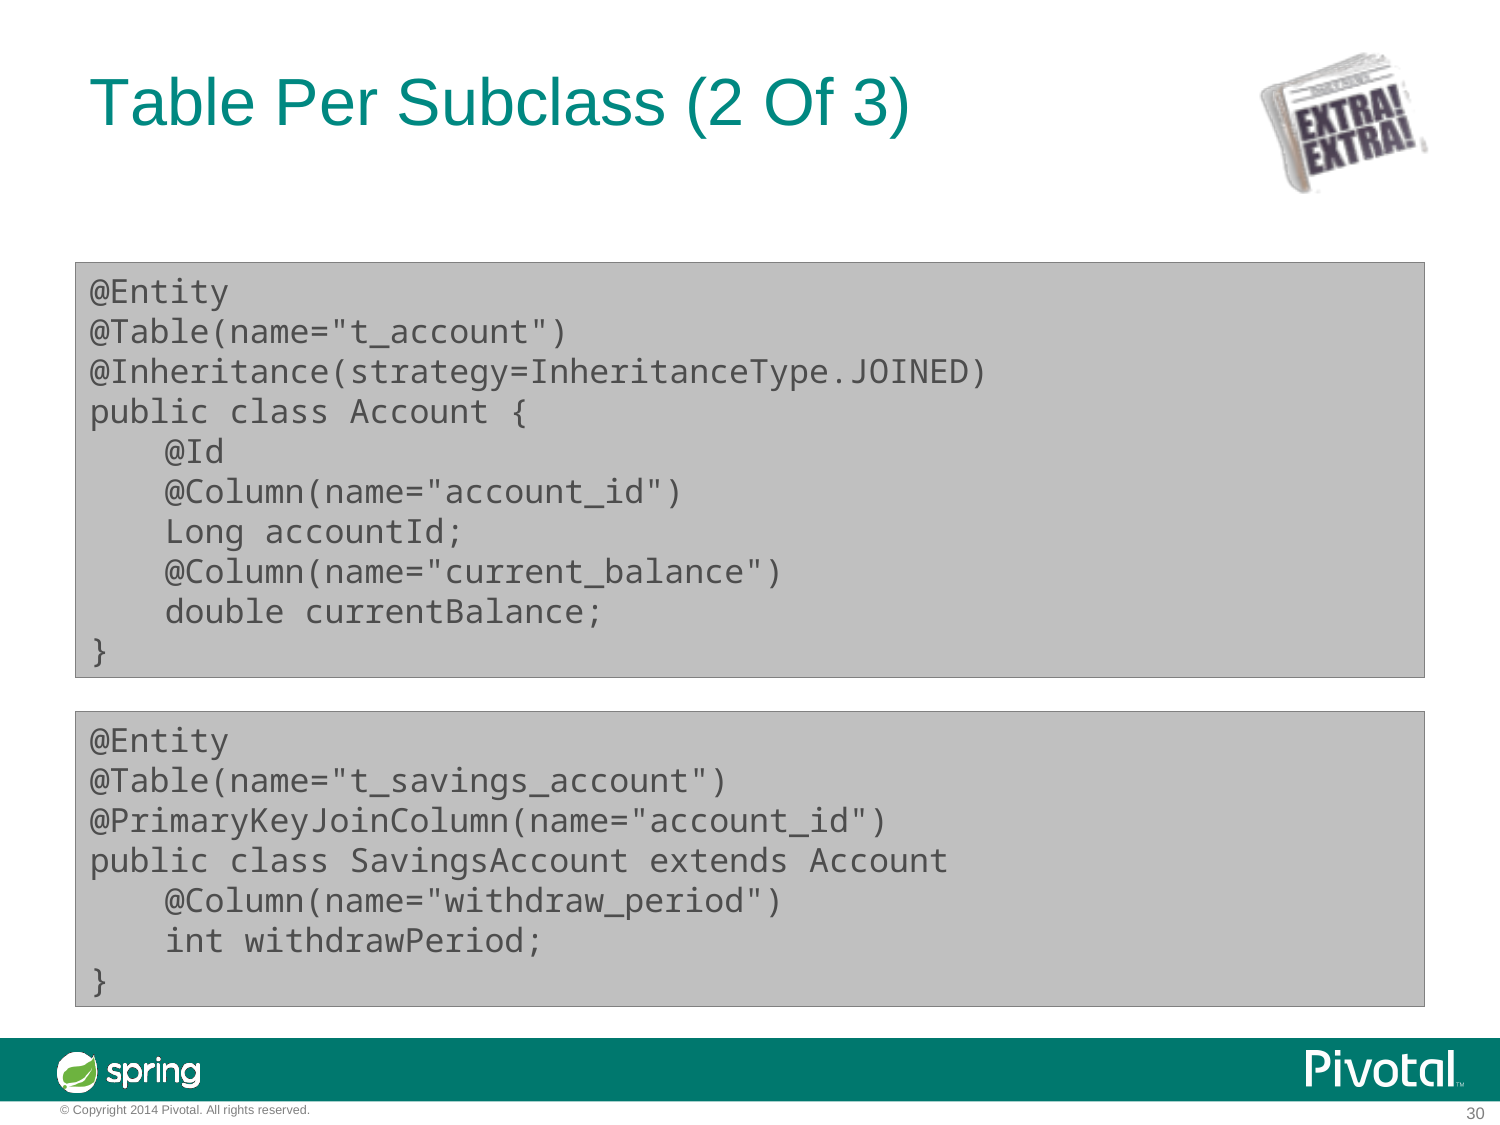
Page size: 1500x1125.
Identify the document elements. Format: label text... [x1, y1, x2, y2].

picture [1306, 1050, 1464, 1087]
picture [32, 1041, 210, 1103]
picture [1252, 45, 1441, 196]
title Table Per Subclass (2 Of 3) [75, 45, 1426, 233]
text_box @Entity @Table(name="t_account") @Inheritance(strategy=InheritanceType.JOINED) public class Account { @Id @Column(name="account_id") Long accountId; @Column(name="current_balance") double currentBalance; } [75, 262, 1426, 678]
text_box @Entity @Table(name="t_savings_account") @PrimaryKeyJoinColumn(name="account_id") public class SavingsAccount extends Account @Column(name="withdraw_period") int withdrawPeriod; } [75, 711, 1426, 1007]
